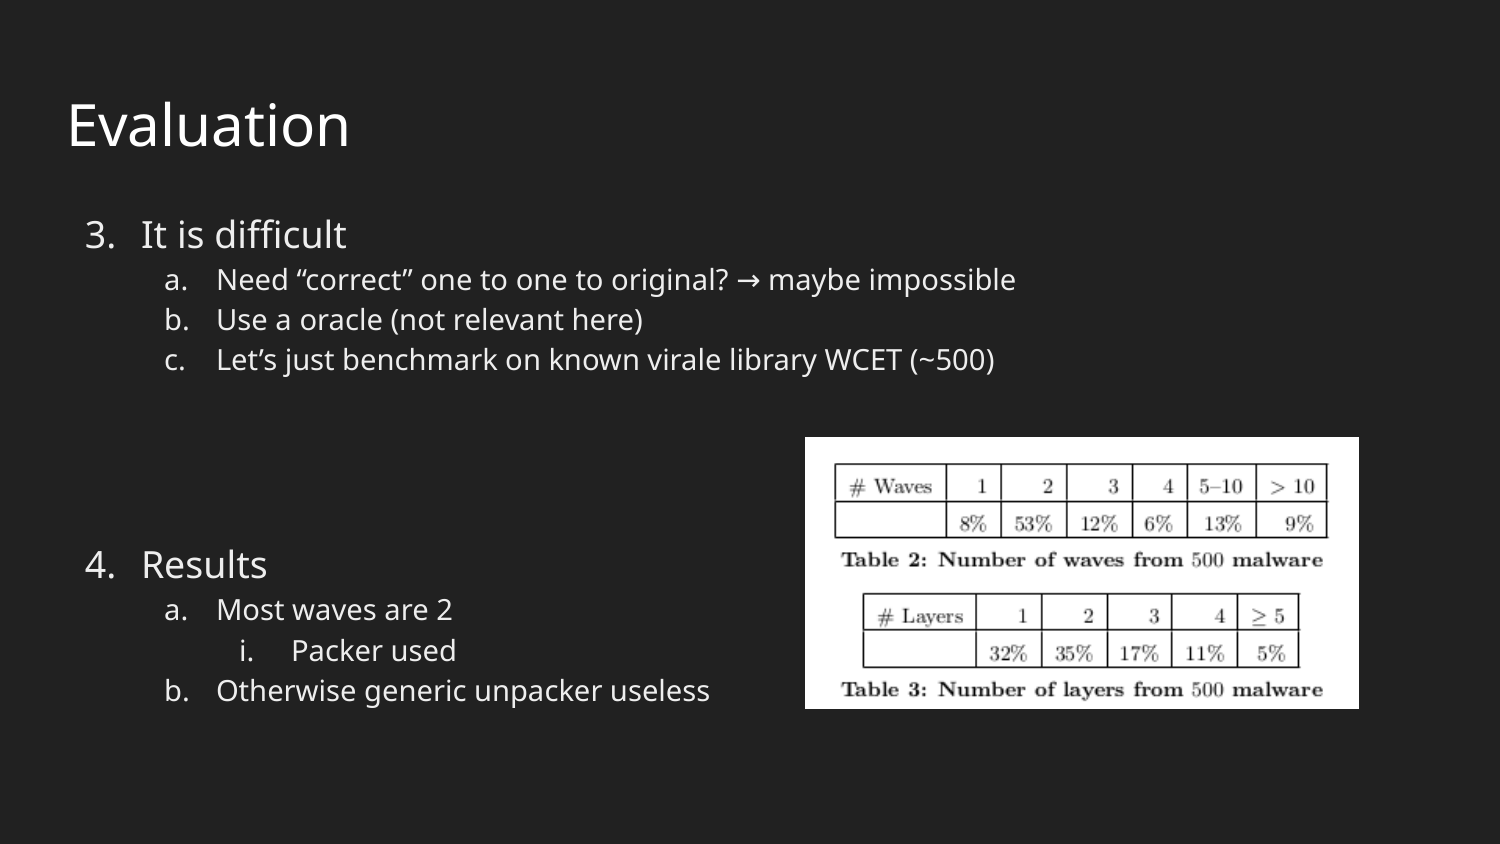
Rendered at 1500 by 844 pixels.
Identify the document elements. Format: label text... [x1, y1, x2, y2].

list It is difficult Need “correct” one to one to original? → maybe impossible Use a oracle (not relevant here) Let’s just benchmark on known virale library WCET (~500) Results Most waves are 2 Packer used Otherwise generic unpacker useless [51, 189, 1379, 750]
picture [805, 437, 1359, 709]
title Evaluation [51, 72, 1449, 167]
